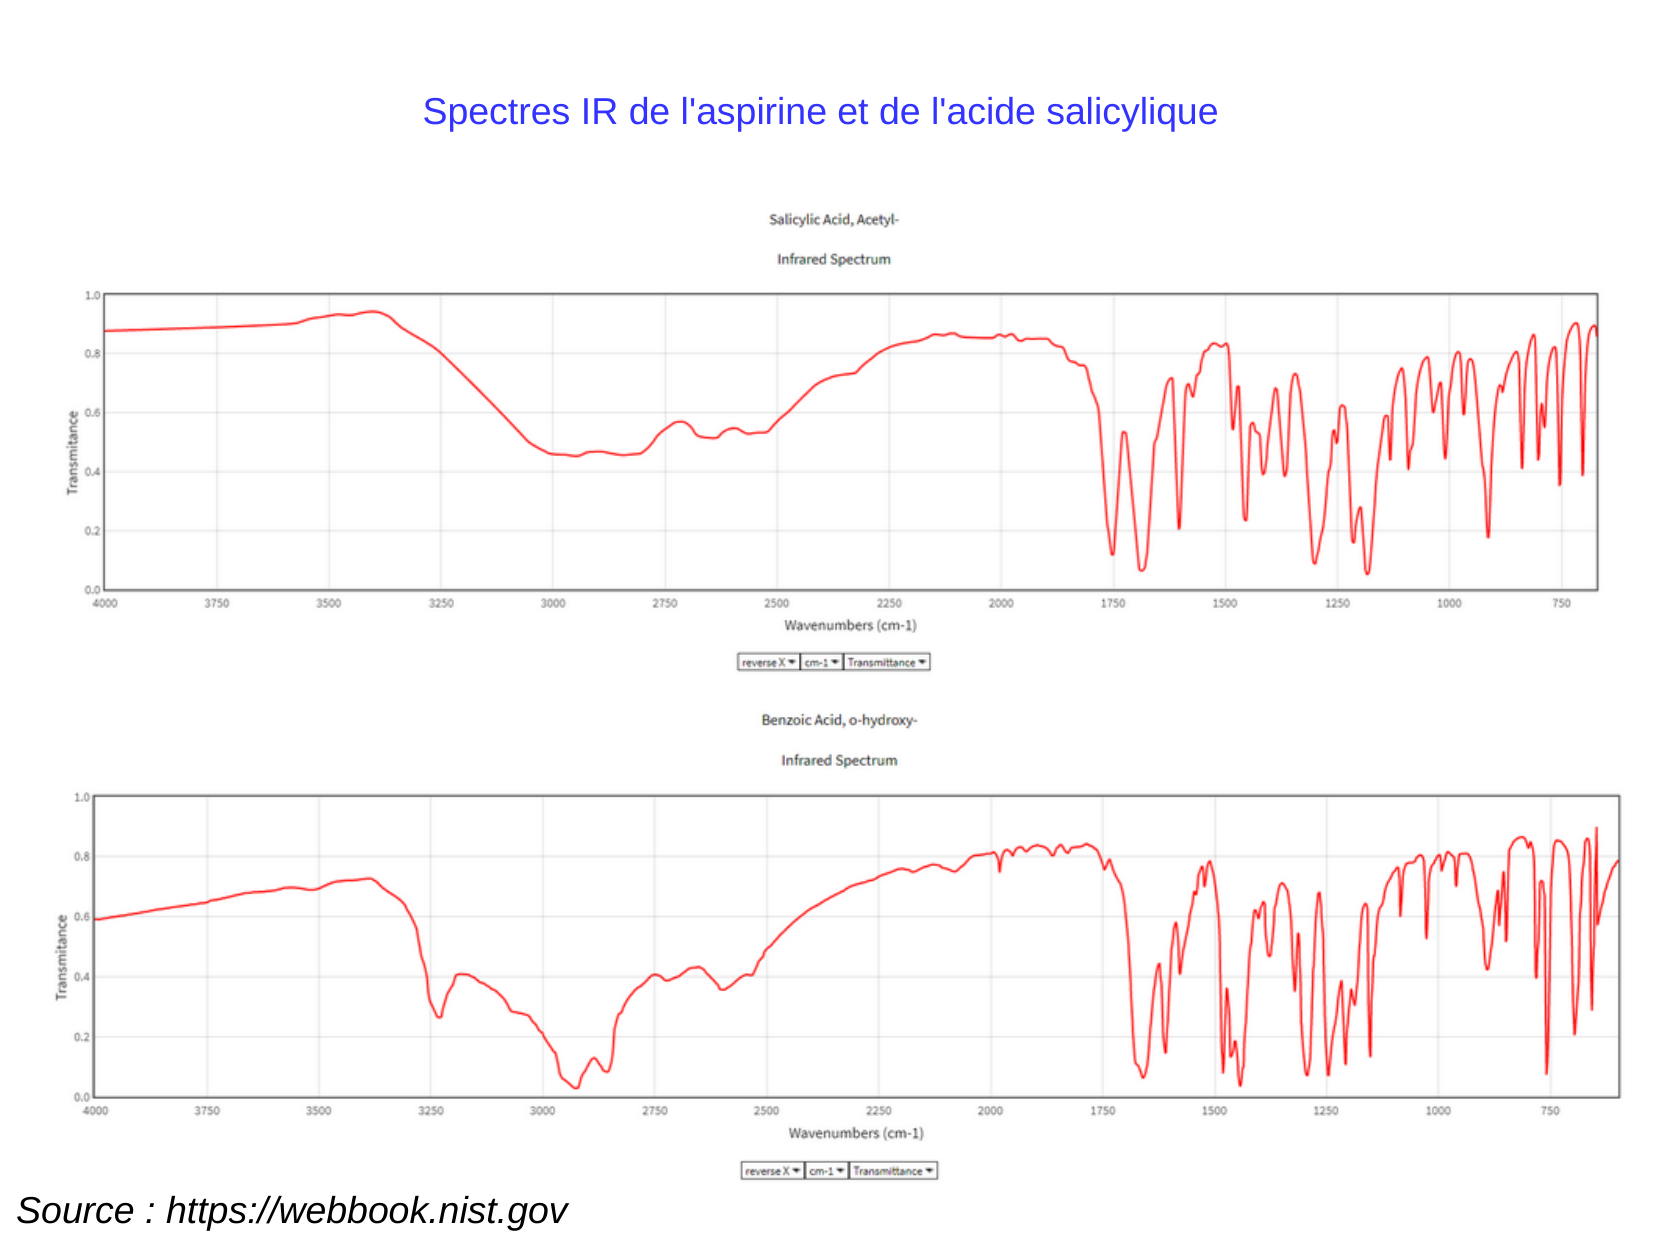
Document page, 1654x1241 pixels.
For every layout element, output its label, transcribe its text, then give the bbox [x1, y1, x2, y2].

picture [36, 705, 1631, 1188]
text_box Spectres IR de l'aspirine et de l'acide salicylique [94, 82, 1548, 140]
picture [52, 196, 1616, 680]
text_box Source : https://webbook.nist.gov [1, 1181, 638, 1239]
